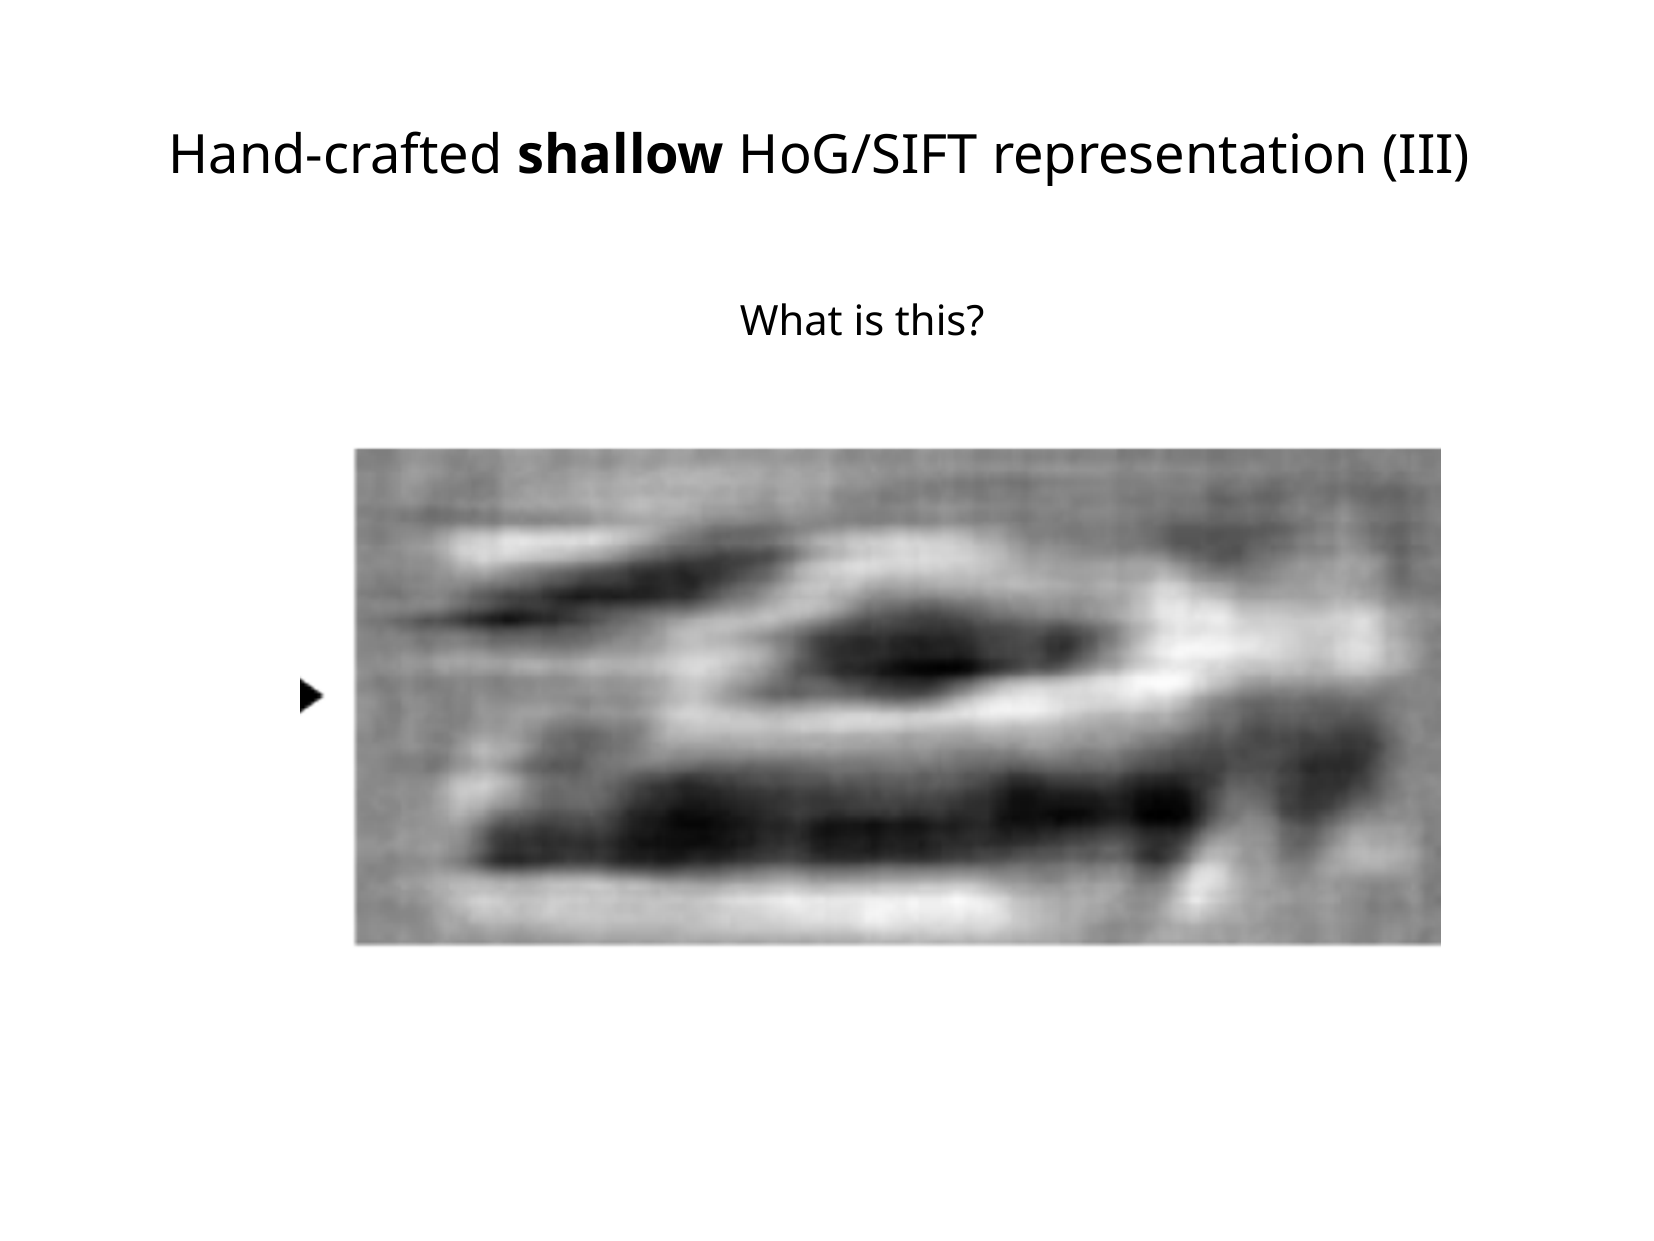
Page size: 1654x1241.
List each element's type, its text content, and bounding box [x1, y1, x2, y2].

picture [300, 389, 1441, 1006]
title Hand-crafted shallow HoG/SIFT representation (III) [82, 49, 1571, 257]
list What is this? [82, 290, 1571, 1010]
